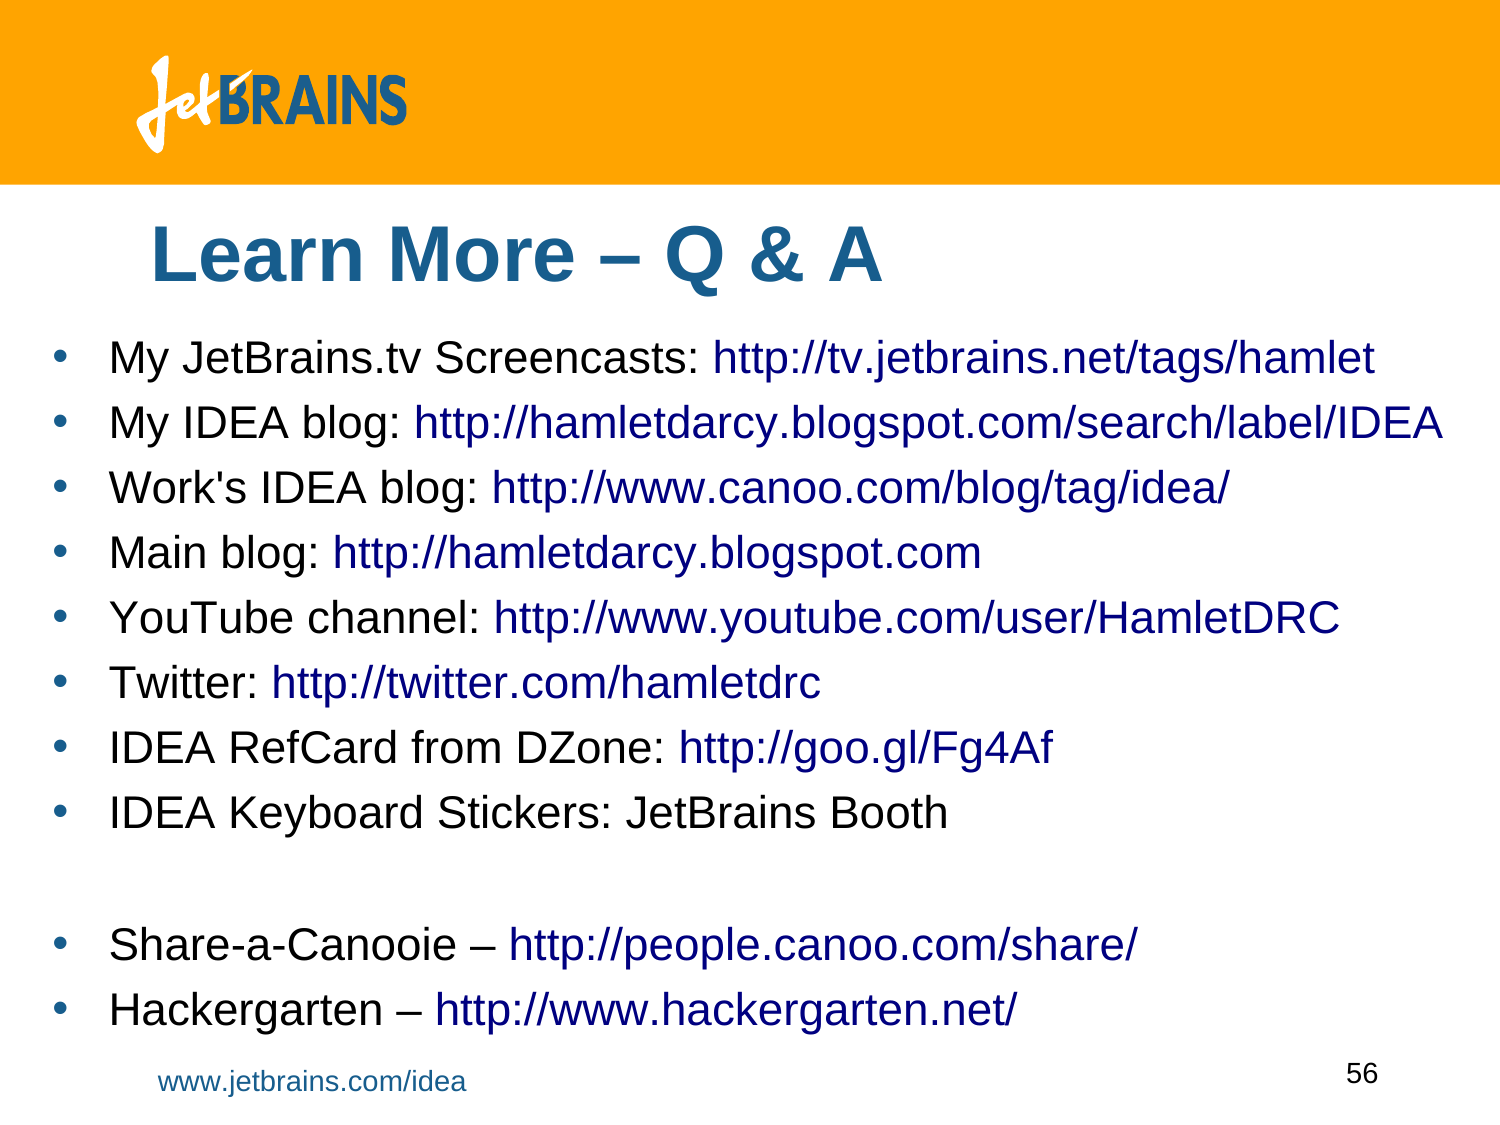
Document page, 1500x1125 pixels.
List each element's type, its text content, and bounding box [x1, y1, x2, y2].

title Learn More – Q & A [135, 194, 1377, 305]
list My JetBrains.tv Screencasts: http://tv.jetbrains.net/tags/hamlet My IDEA blog: http://hamletdarcy.blogspot.com/search/label/IDEA Work's IDEA blog: http://www.canoo.com/blog/tag/idea/ Main blog: http://hamletdarcy.blogspot.com YouTube channel: http://www.youtube.com/user/HamletDRC Twitter: http://twitter.com/hamletdrc IDEA RefCard from DZone: http://goo.gl/Fg4Af IDEA Keyboard Stickers: JetBrains Booth Share-a-Canooie – http://people.canoo.com/share/ Hackergarten – http://www.hackergarten.net/ [37, 326, 1463, 1069]
